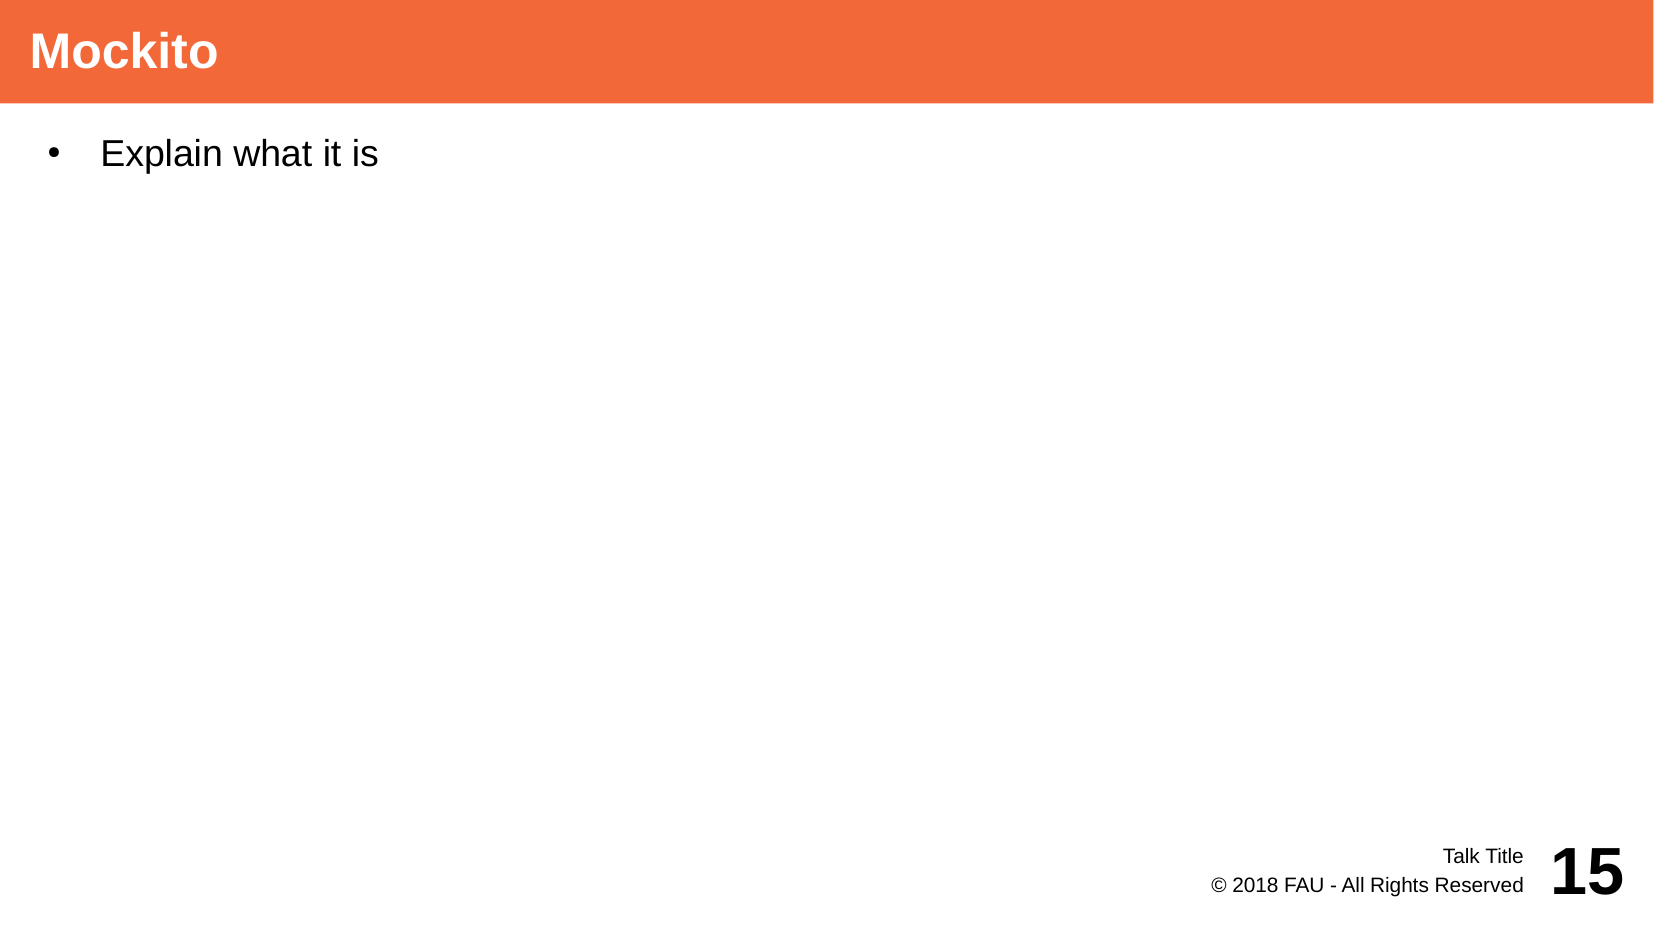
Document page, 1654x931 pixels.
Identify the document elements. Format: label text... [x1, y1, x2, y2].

title Mockito [0, 0, 1654, 104]
list Explain what it is [29, 132, 1625, 813]
